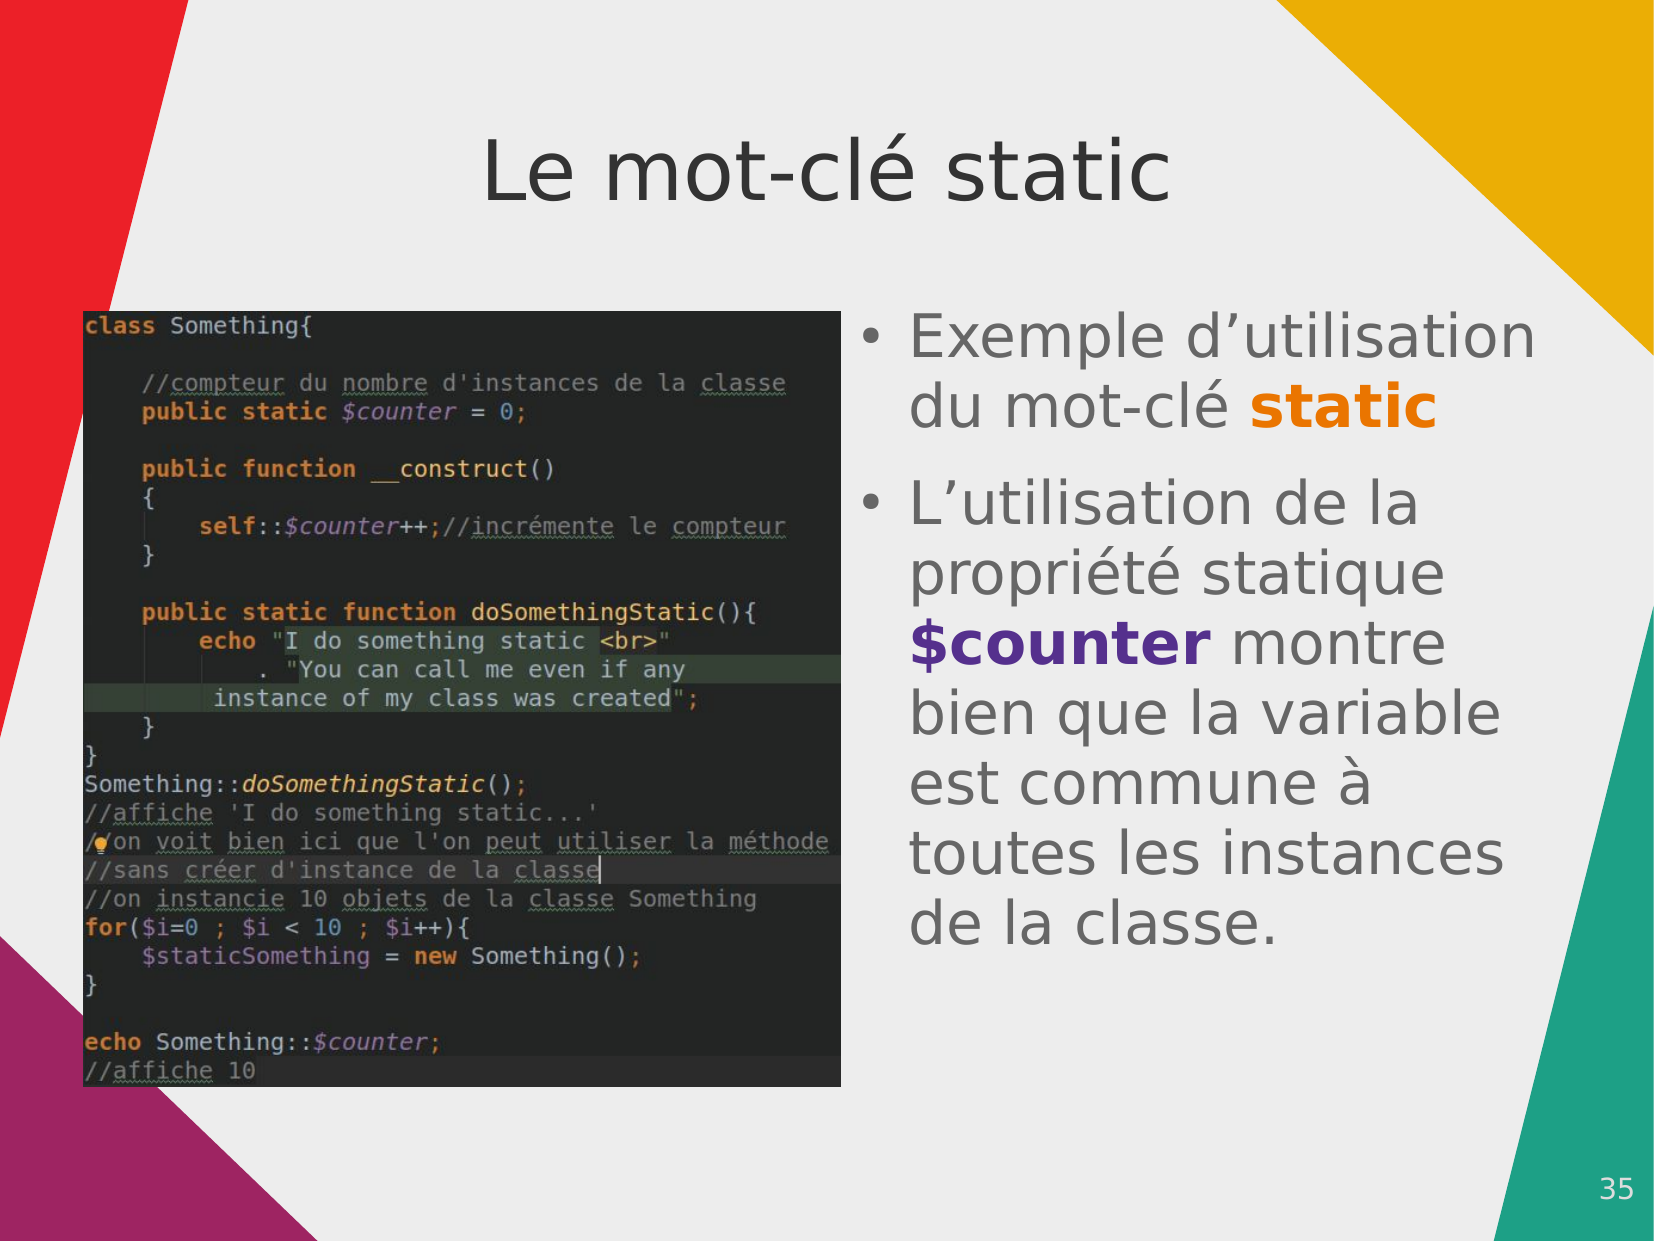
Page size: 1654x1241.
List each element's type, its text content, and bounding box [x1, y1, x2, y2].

title Le mot-clé static [114, 73, 1539, 271]
list Exemple d’utilisation du mot-clé static L’utilisation de la propriété statique $counter montre bien que la variable est commune à toutes les instances de la classe. [844, 302, 1540, 1033]
picture [83, 311, 841, 1087]
